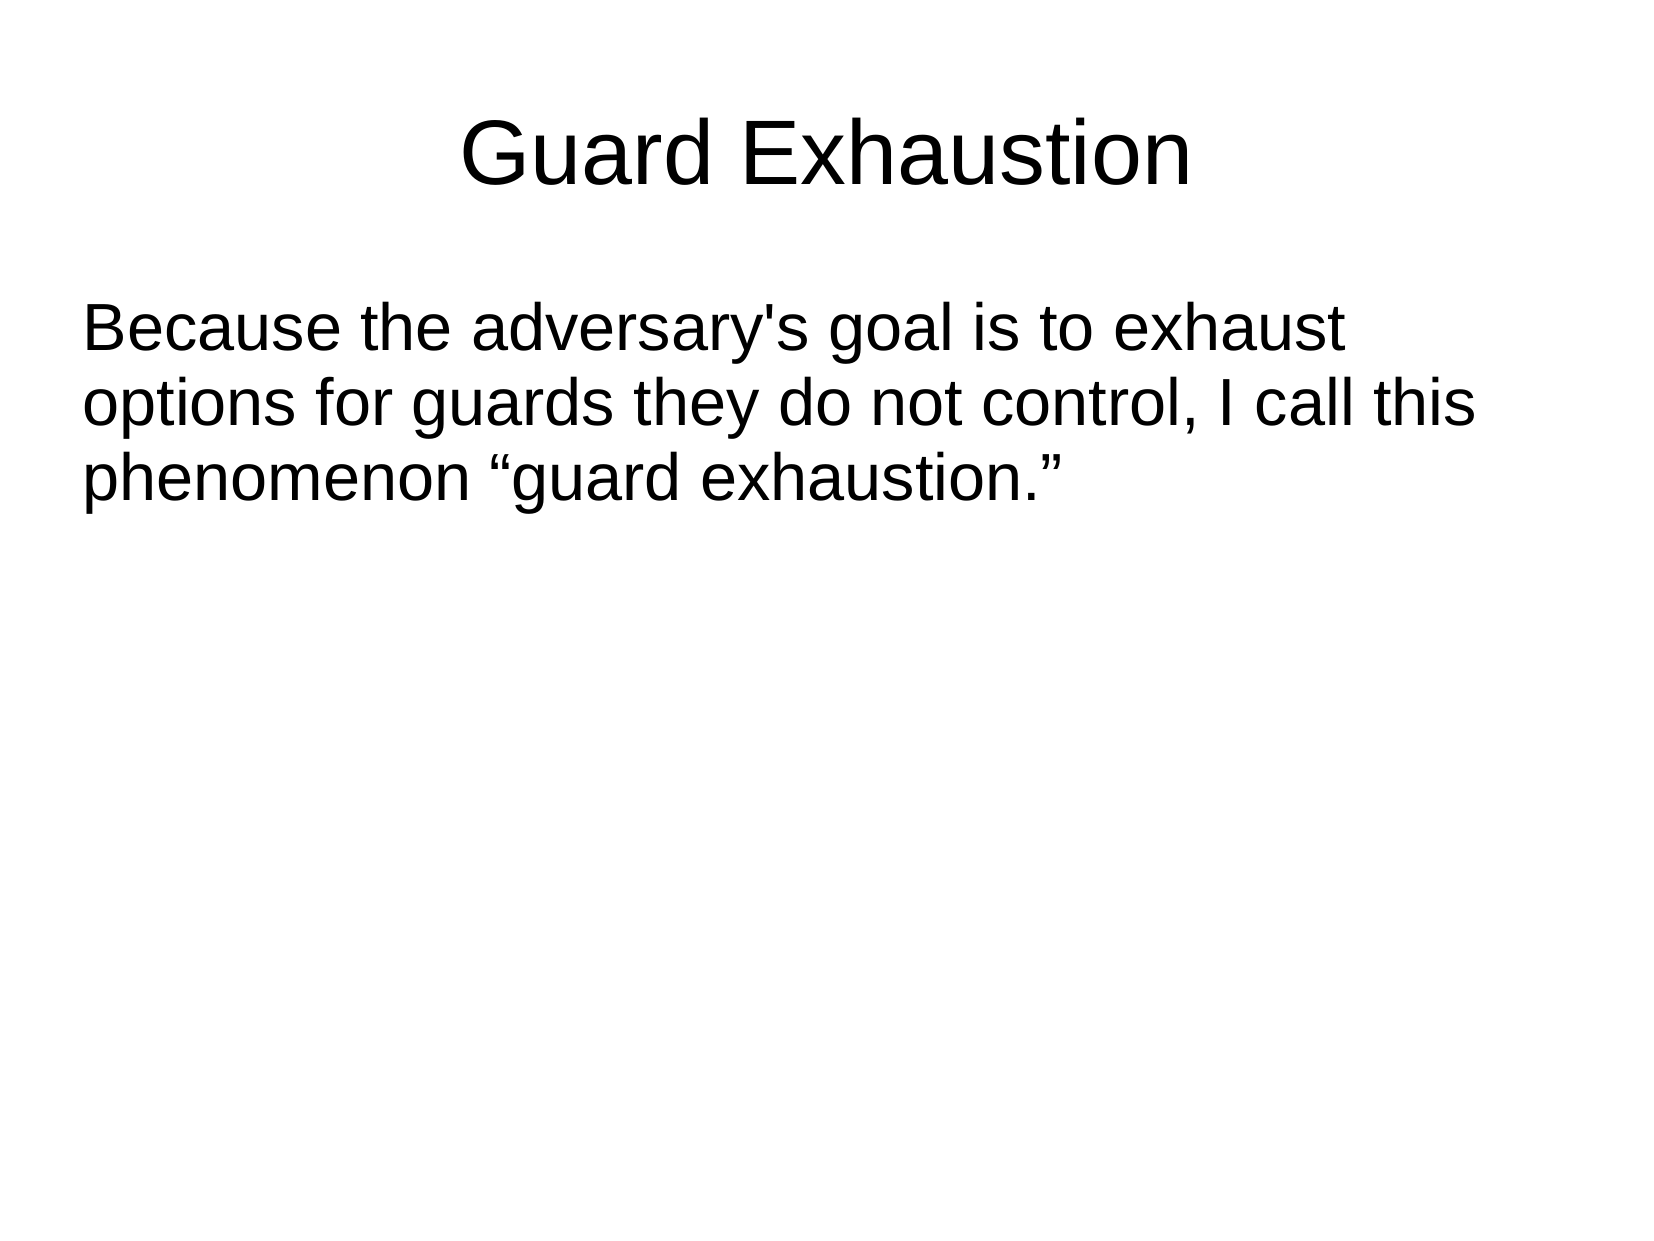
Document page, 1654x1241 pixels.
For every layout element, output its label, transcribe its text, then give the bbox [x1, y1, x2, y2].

list Because the adversary's goal is to exhaust options for guards they do not control, I call this phenomenon “guard exhaustion.” [82, 290, 1571, 1010]
title Guard Exhaustion [82, 49, 1571, 257]
